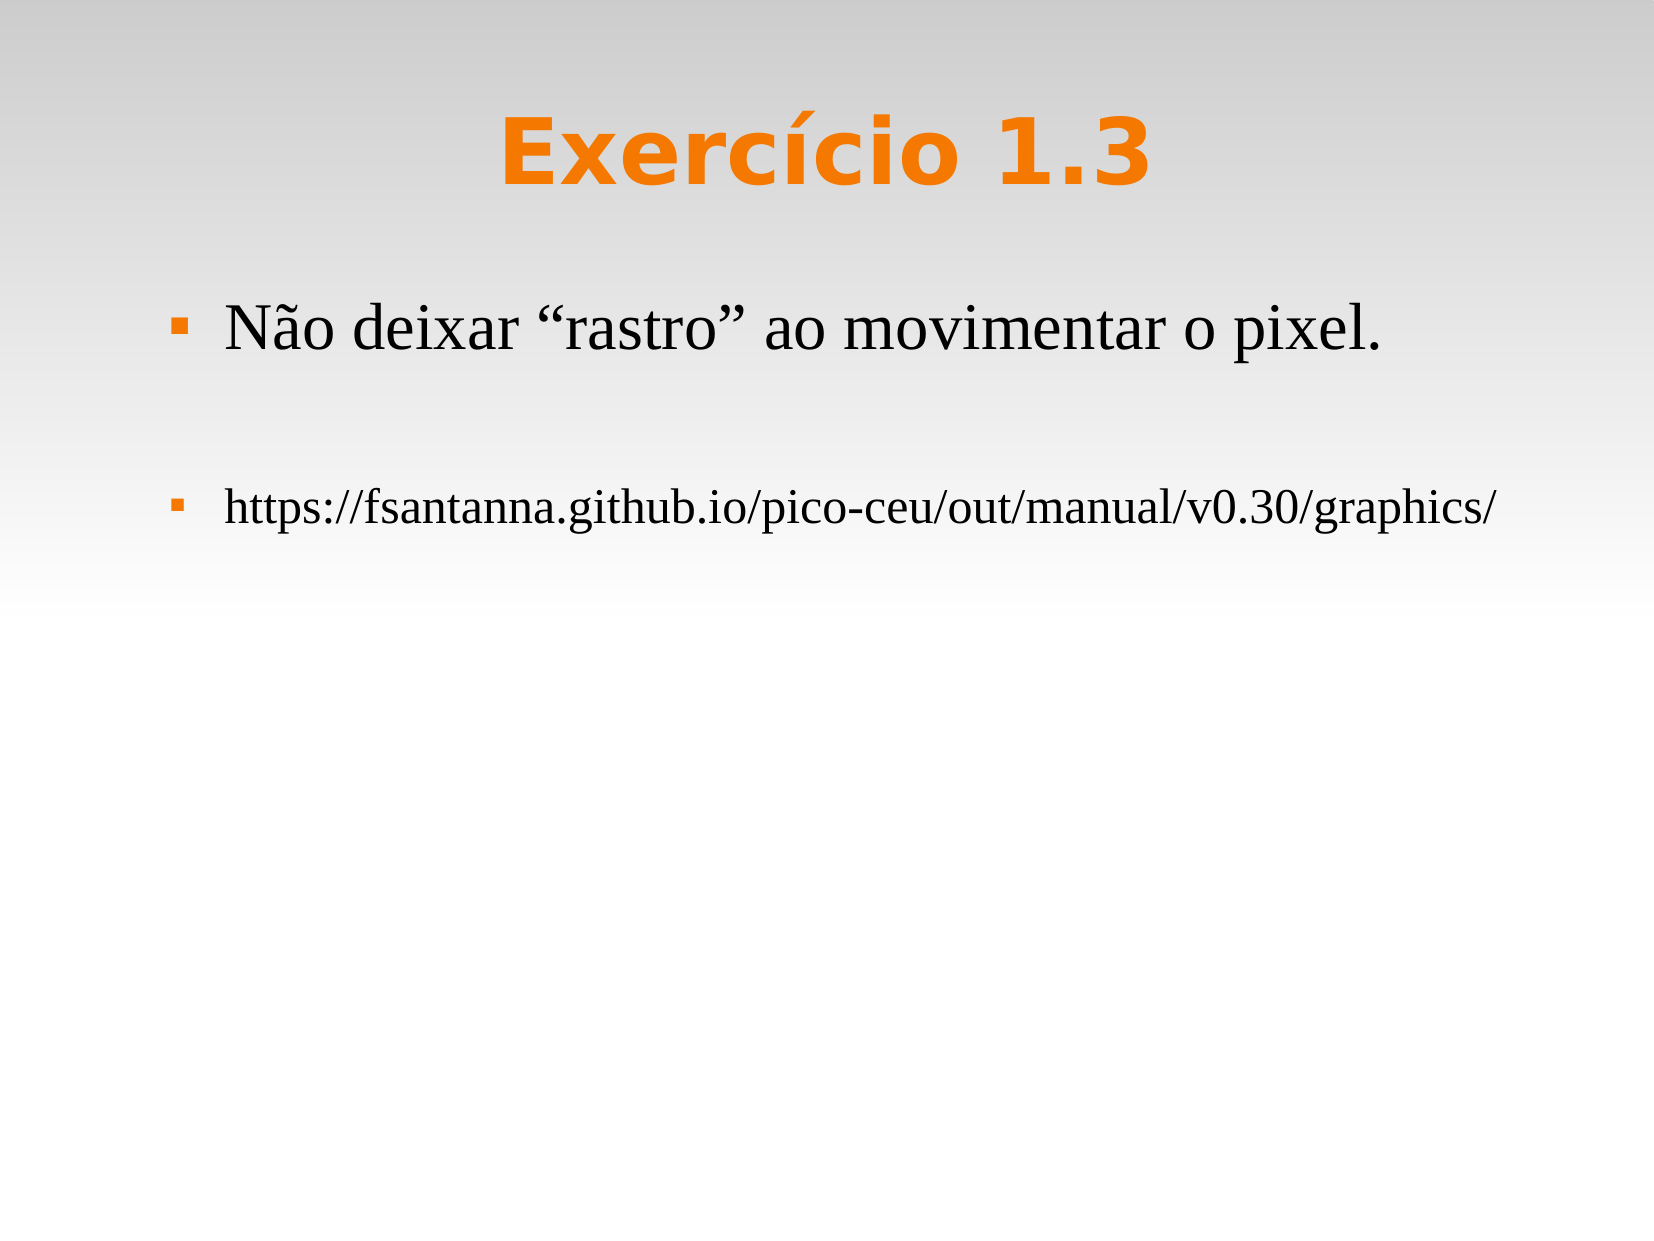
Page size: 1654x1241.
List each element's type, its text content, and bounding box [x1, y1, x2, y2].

list Não deixar “rastro” ao movimentar o pixel. https://fsantanna.github.io/pico-ceu/out/manual/v0.30/graphics/ [82, 290, 1571, 1109]
title Exercício 1.3 [82, 49, 1571, 257]
